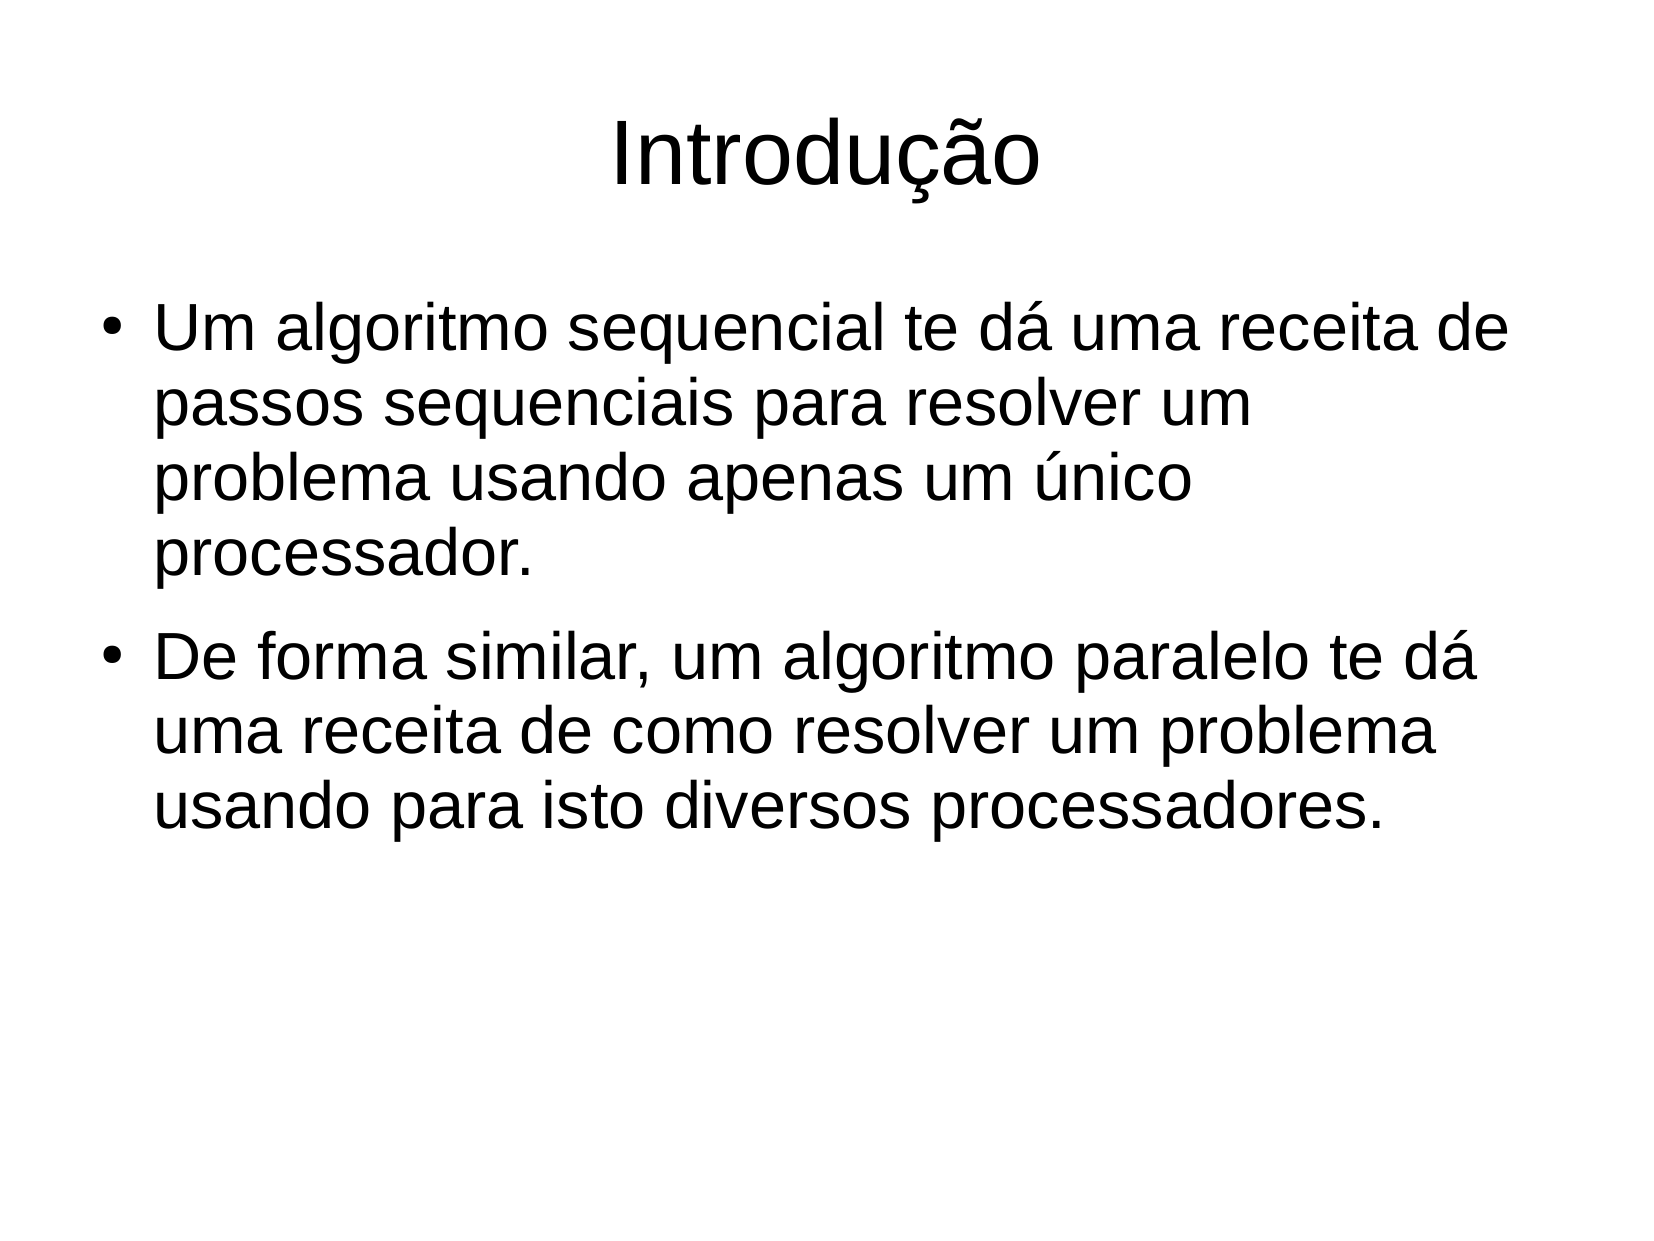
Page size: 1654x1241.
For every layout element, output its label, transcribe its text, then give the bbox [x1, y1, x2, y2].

list Um algoritmo sequencial te dá uma receita de passos sequenciais para resolver um problema usando apenas um único processador. De forma similar, um algoritmo paralelo te dá uma receita de como resolver um problema usando para isto diversos processadores. [82, 290, 1538, 1010]
title Introdução [82, 49, 1571, 257]
